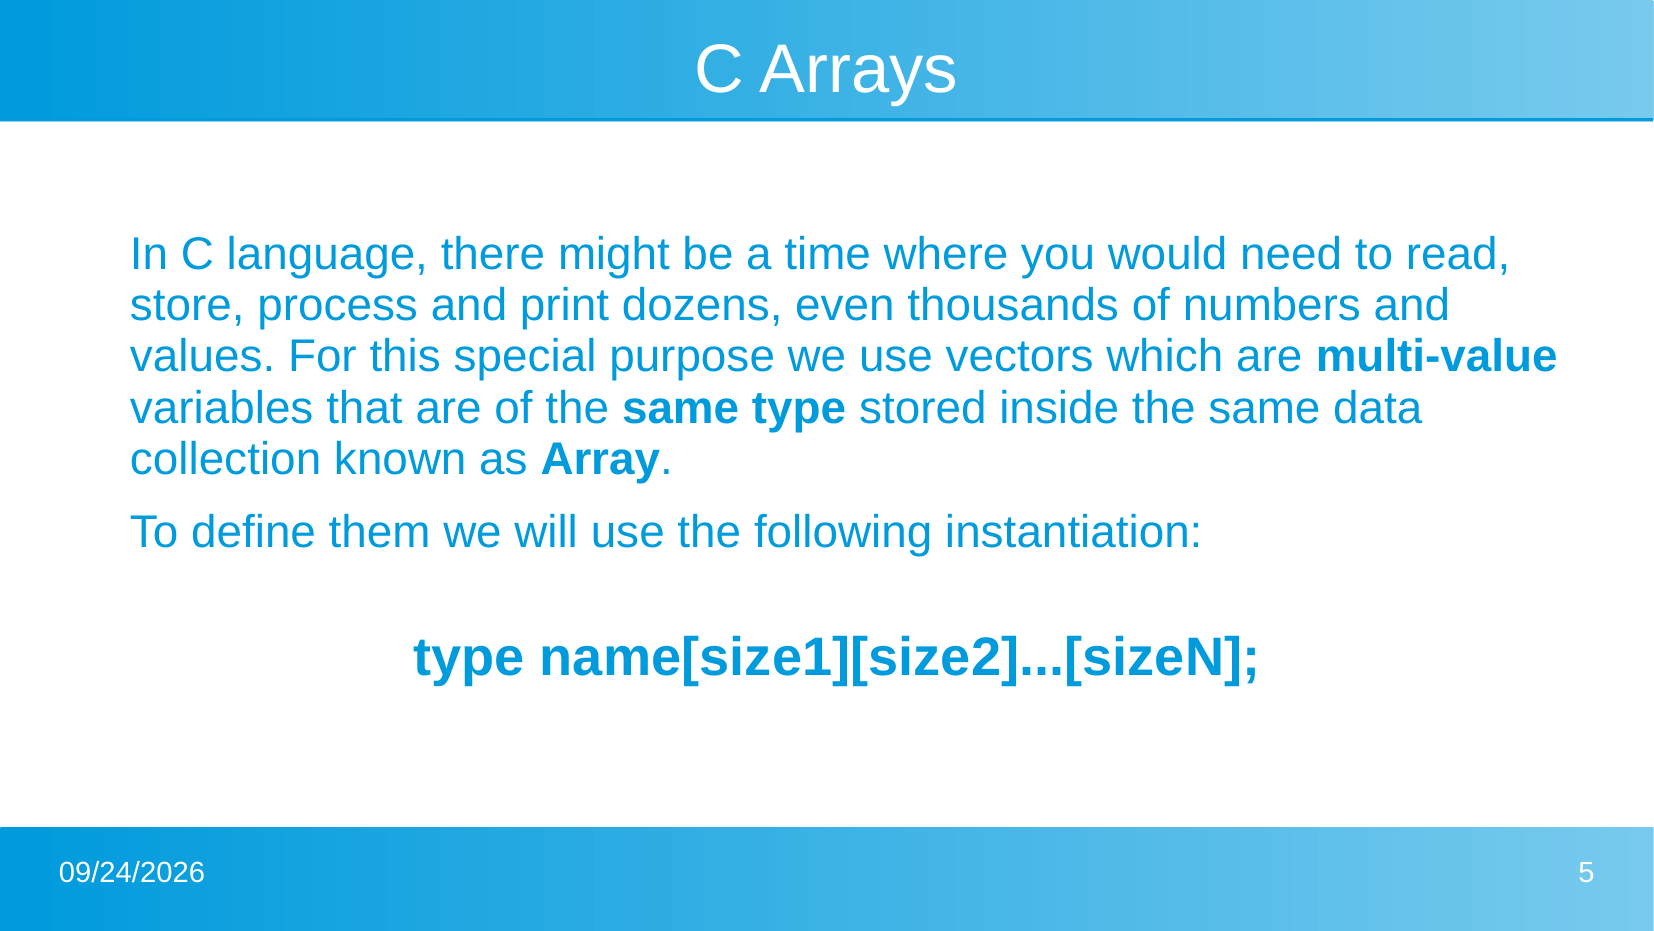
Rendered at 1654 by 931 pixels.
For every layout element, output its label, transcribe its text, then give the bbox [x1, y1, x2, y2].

title C Arrays [59, 29, 1595, 108]
list In C language, there might be a time where you would need to read, store, process and print dozens, even thousands of numbers and values. For this special purpose we use vectors which are multi-value variables that are of the same type stored inside the same data collection known as Array. To define them we will use the following instantiation: type name[size1][size2]...[sizeN]; [59, 150, 1595, 741]
